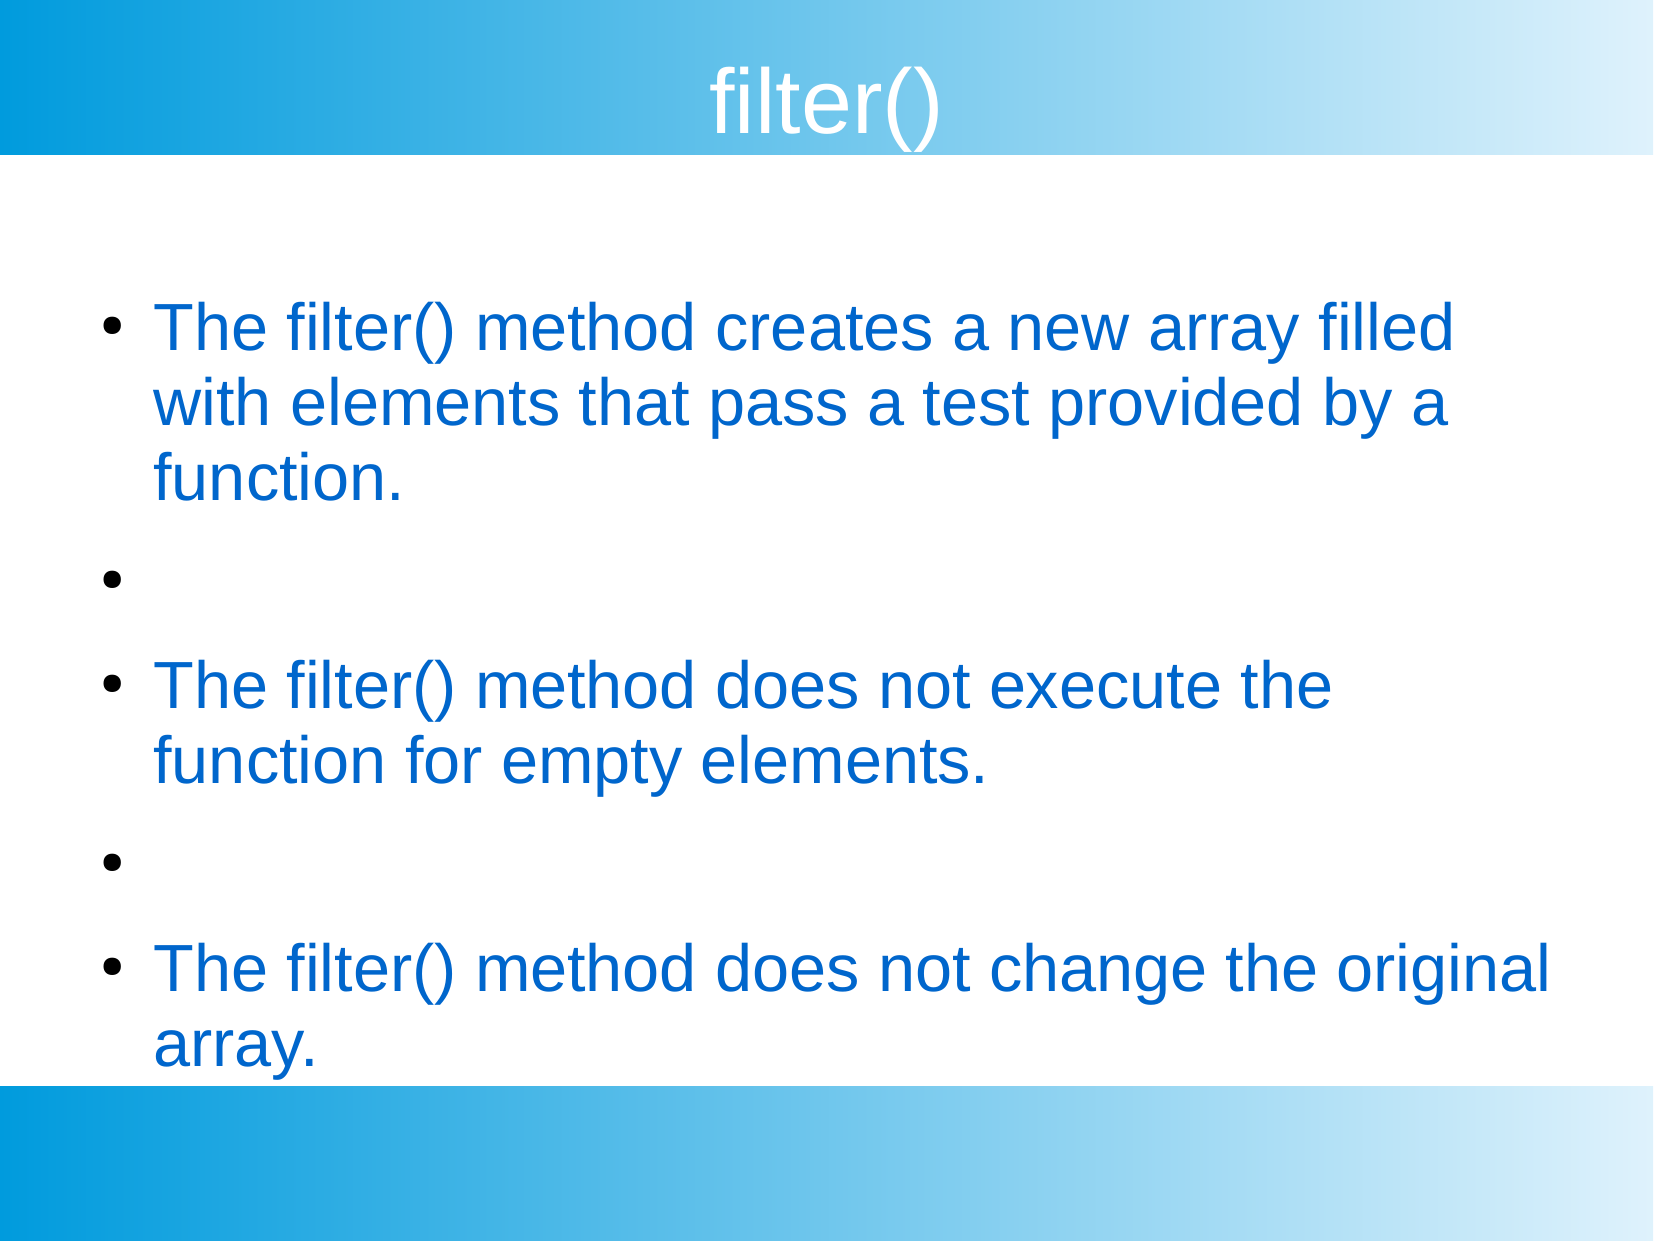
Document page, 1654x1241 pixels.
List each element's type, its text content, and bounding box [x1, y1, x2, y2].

title filter() [82, 49, 1571, 155]
list The filter() method creates a new array filled with elements that pass a test provided by a function. The filter() method does not execute the function for empty elements. The filter() method does not change the original array. [82, 290, 1571, 1010]
